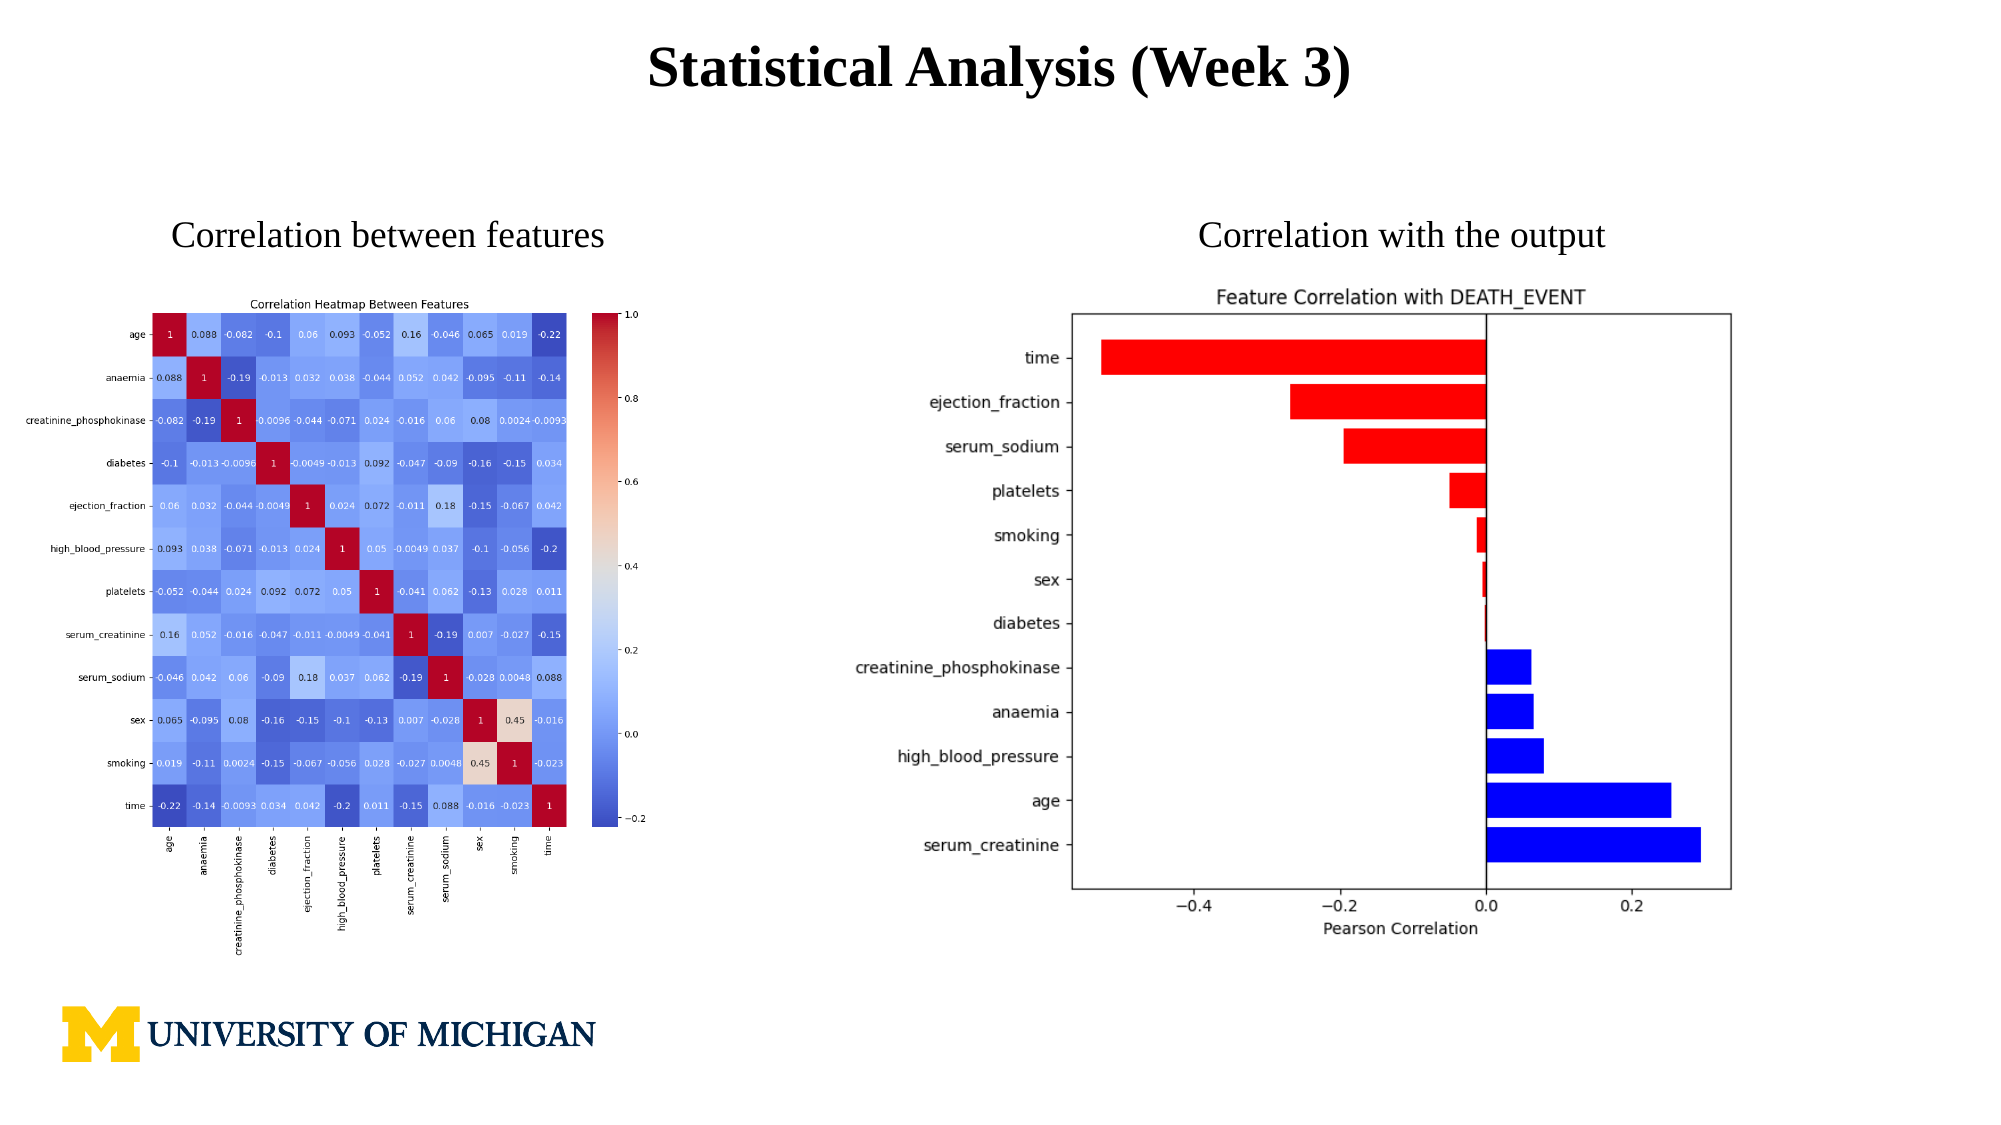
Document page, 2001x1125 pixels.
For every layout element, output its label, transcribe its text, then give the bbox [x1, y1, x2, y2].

picture [843, 277, 1742, 949]
picture [18, 292, 653, 961]
picture [62, 1006, 596, 1062]
text_box Statistical Analysis (Week 3) [0, 20, 2000, 106]
text_box Correlation with the output [1183, 202, 1622, 263]
text_box Correlation between features [156, 202, 621, 292]
